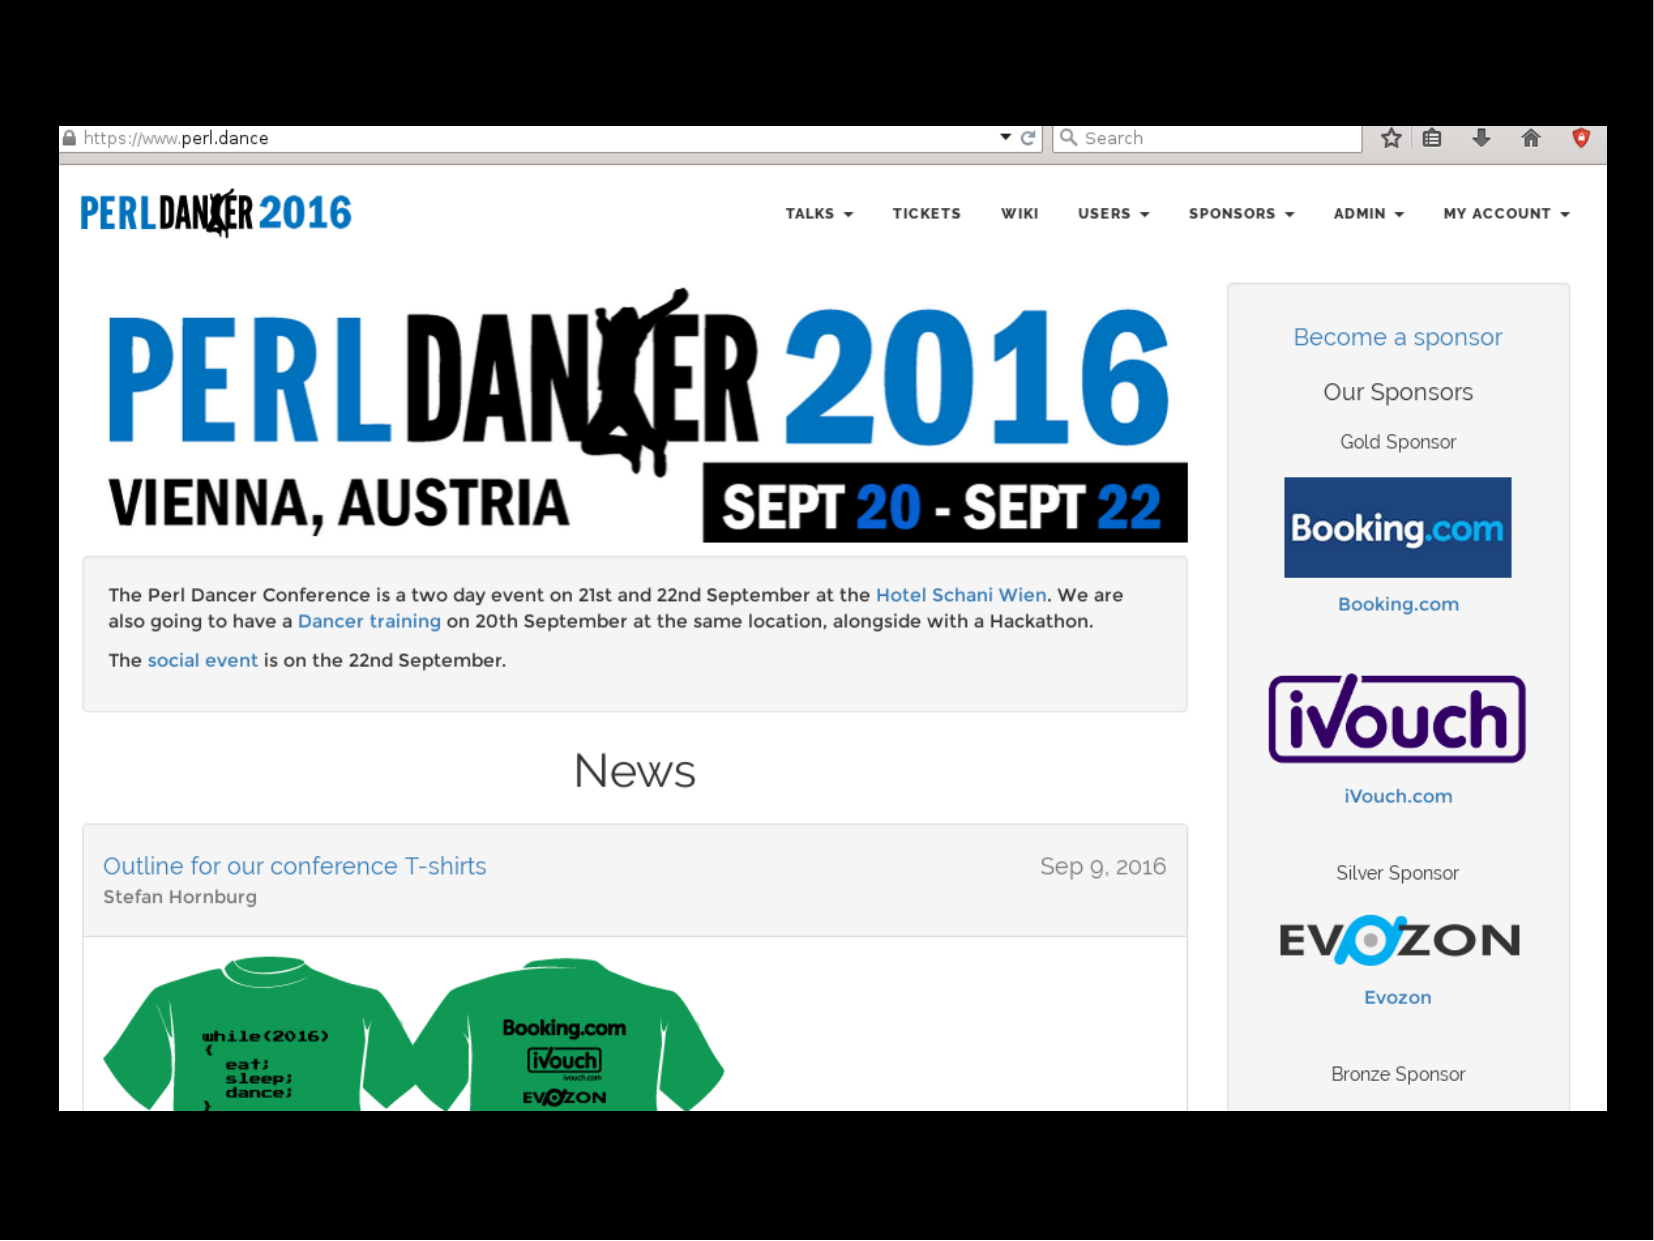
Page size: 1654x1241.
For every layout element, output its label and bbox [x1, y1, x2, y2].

picture [59, 126, 1607, 1111]
